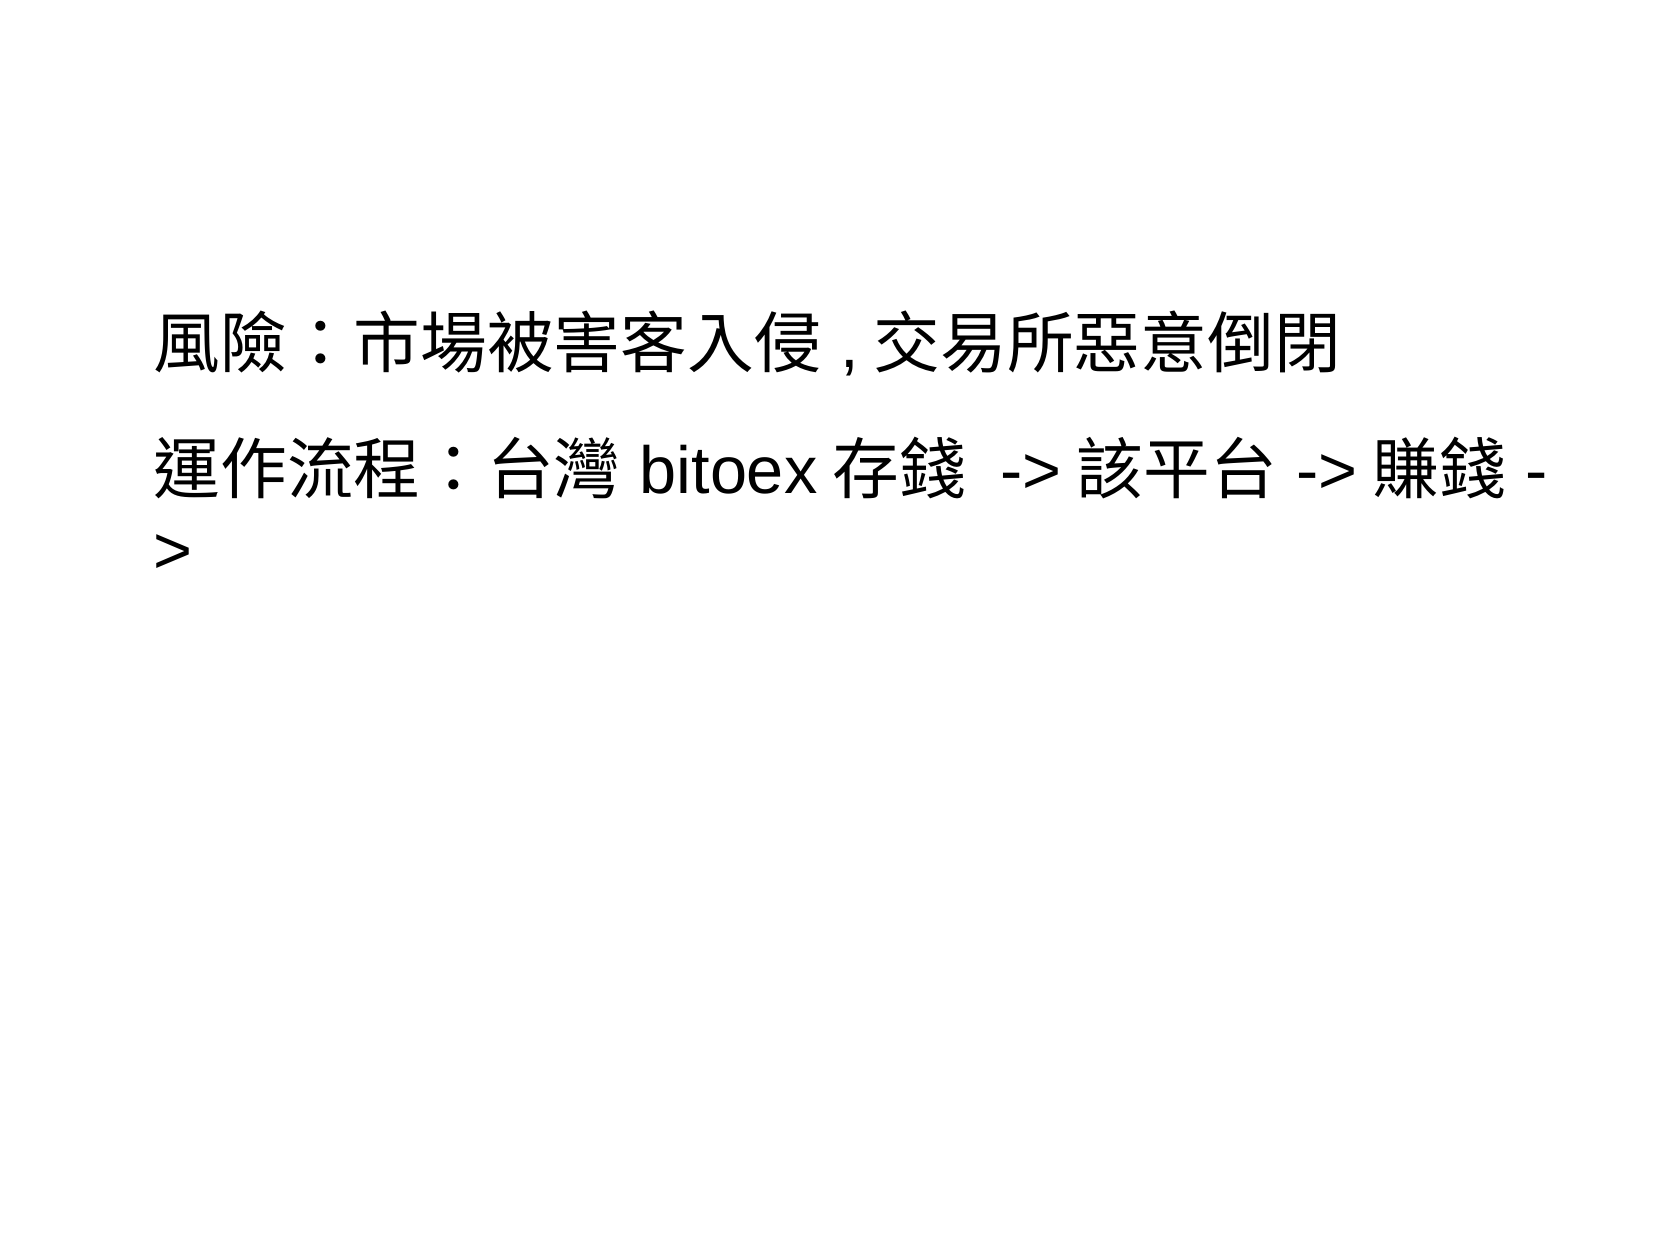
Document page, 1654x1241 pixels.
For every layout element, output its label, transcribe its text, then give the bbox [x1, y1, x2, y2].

list 風險：市場被害客入侵,交易所惡意倒閉 運作流程：台灣bitoex存錢 ->該平台->賺錢-> [82, 290, 1571, 1010]
